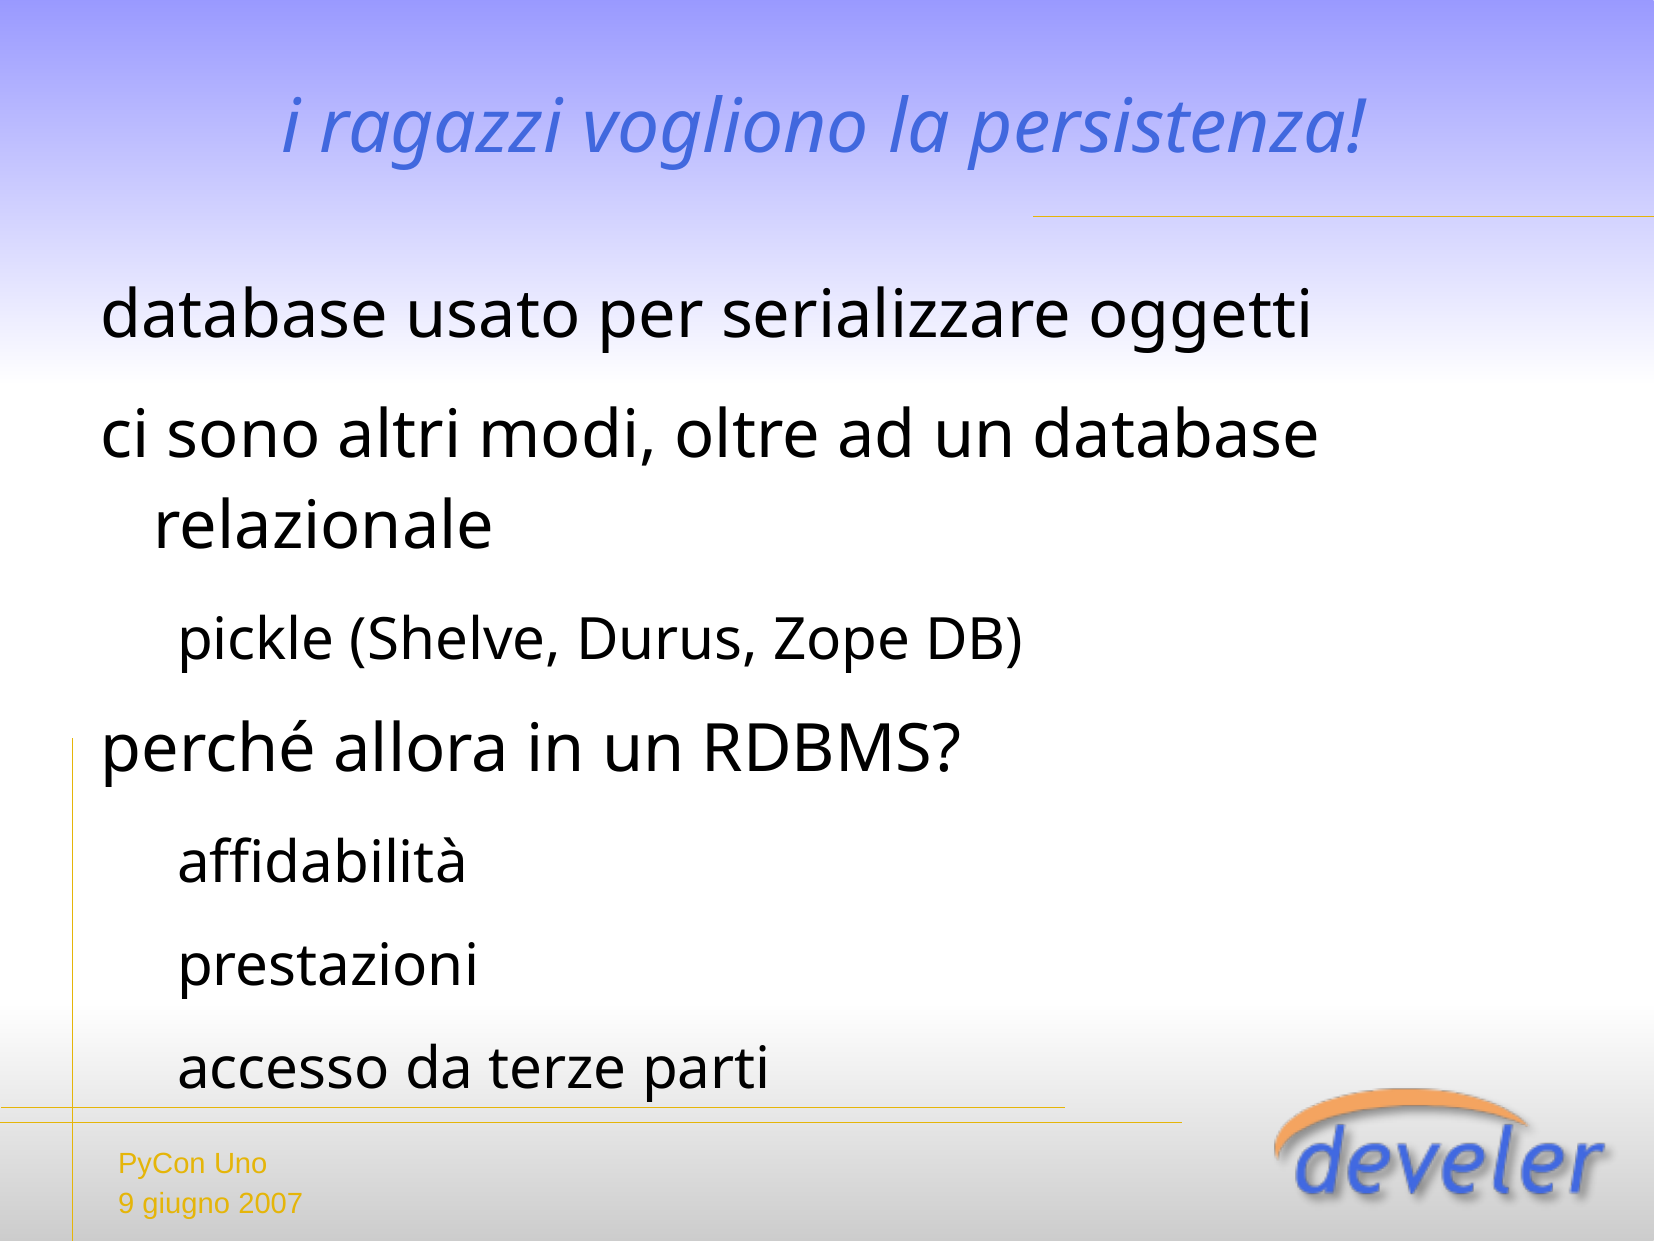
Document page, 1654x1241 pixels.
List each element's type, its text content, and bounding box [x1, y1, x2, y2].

list database usato per serializzare oggetti ci sono altri modi, oltre ad un database relazionale pickle (Shelve, Durus, Zope DB) perché allora in un RDBMS? affidabilità prestazioni accesso da terze parti [82, 265, 1571, 1093]
picture [1269, 1083, 1622, 1211]
title i ragazzi vogliono la persistenza! [82, 29, 1565, 217]
